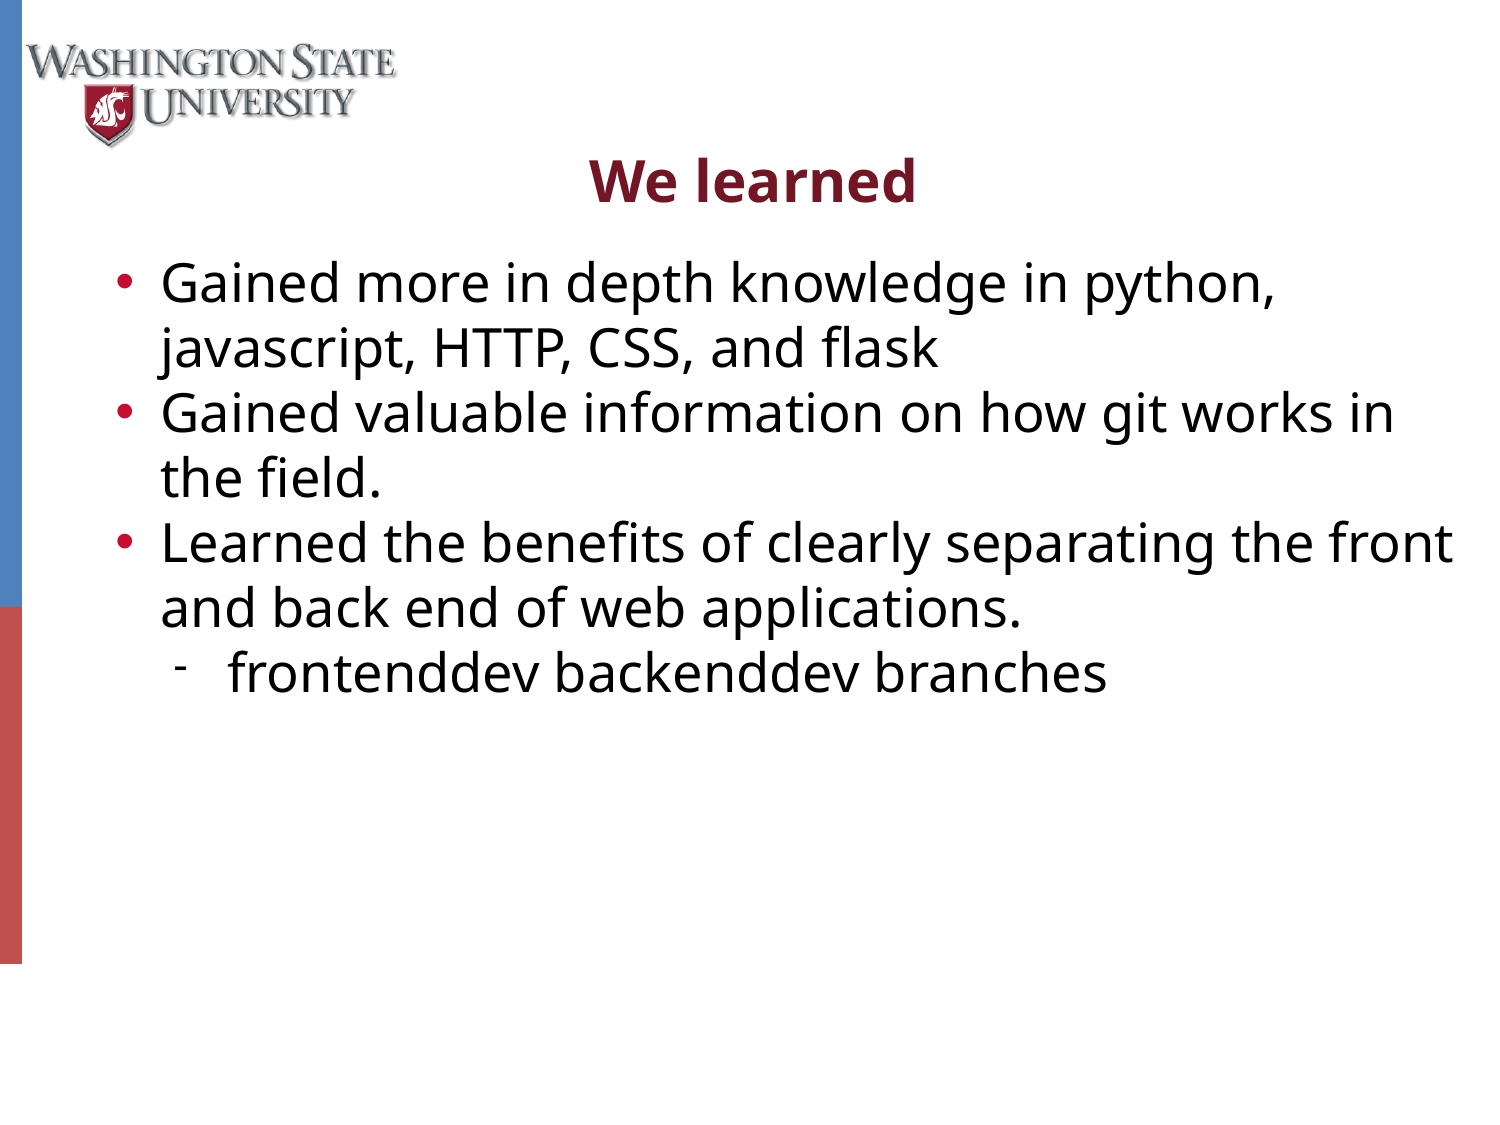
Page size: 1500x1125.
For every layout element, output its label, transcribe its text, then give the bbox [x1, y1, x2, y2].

picture [0, 0, 426, 178]
text_box We learned [116, 136, 1392, 216]
text_box Gained more in depth knowledge in python, javascript, HTTP, CSS, and flask Gained valuable information on how git works in the field. Learned the benefits of clearly separating the front and back end of web applications. frontenddev backenddev branches [67, 241, 1473, 778]
